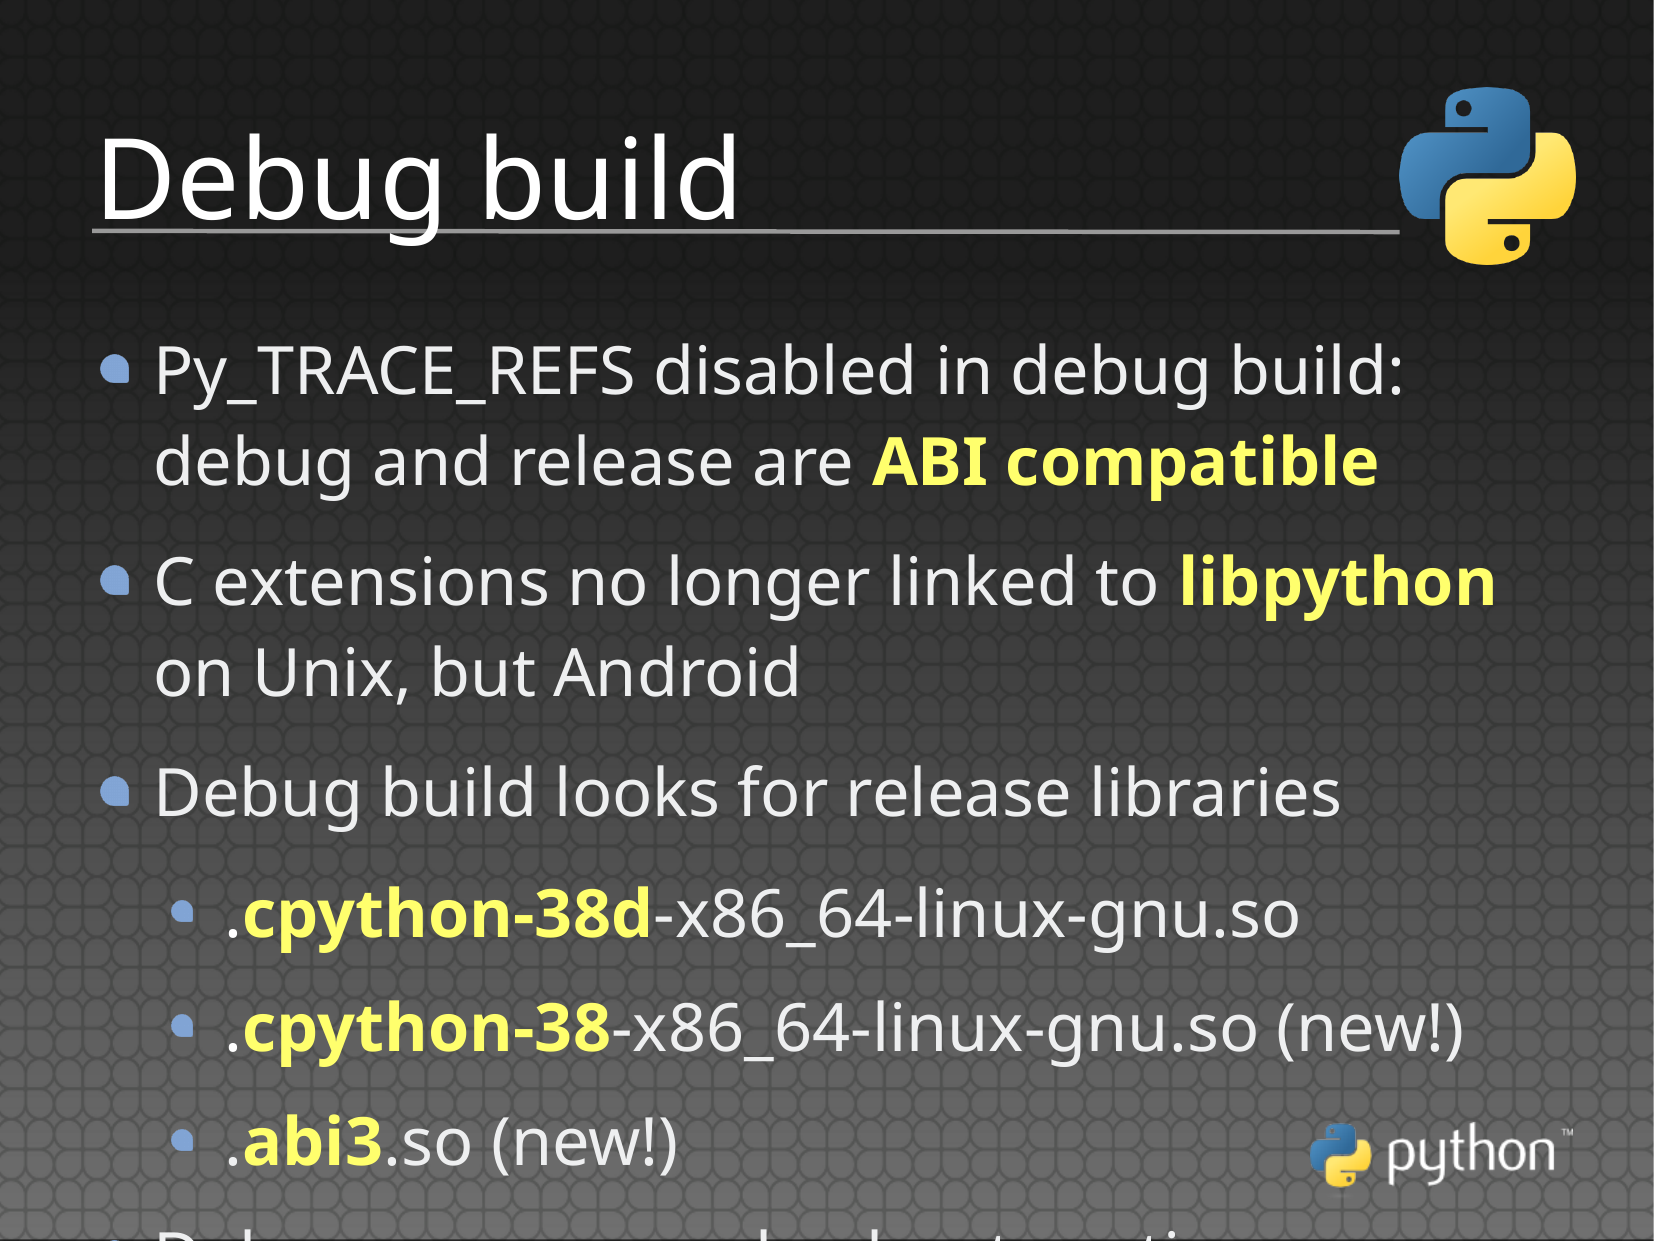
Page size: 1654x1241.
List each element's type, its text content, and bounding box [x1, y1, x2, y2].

list Py_TRACE_REFS disabled in debug build: debug and release are ABI compatible C extensions no longer linked to libpython on Unix, but Android Debug build looks for release libraries .cpython-38d-x86_64-linux-gnu.so .cpython-38-x86_64-linux-gnu.so (new!) .abi3.so (new!) Debug runs more checks at runtime [82, 323, 1571, 1151]
title Debug build [94, 100, 1426, 251]
picture [0, 0, 1654, 1241]
